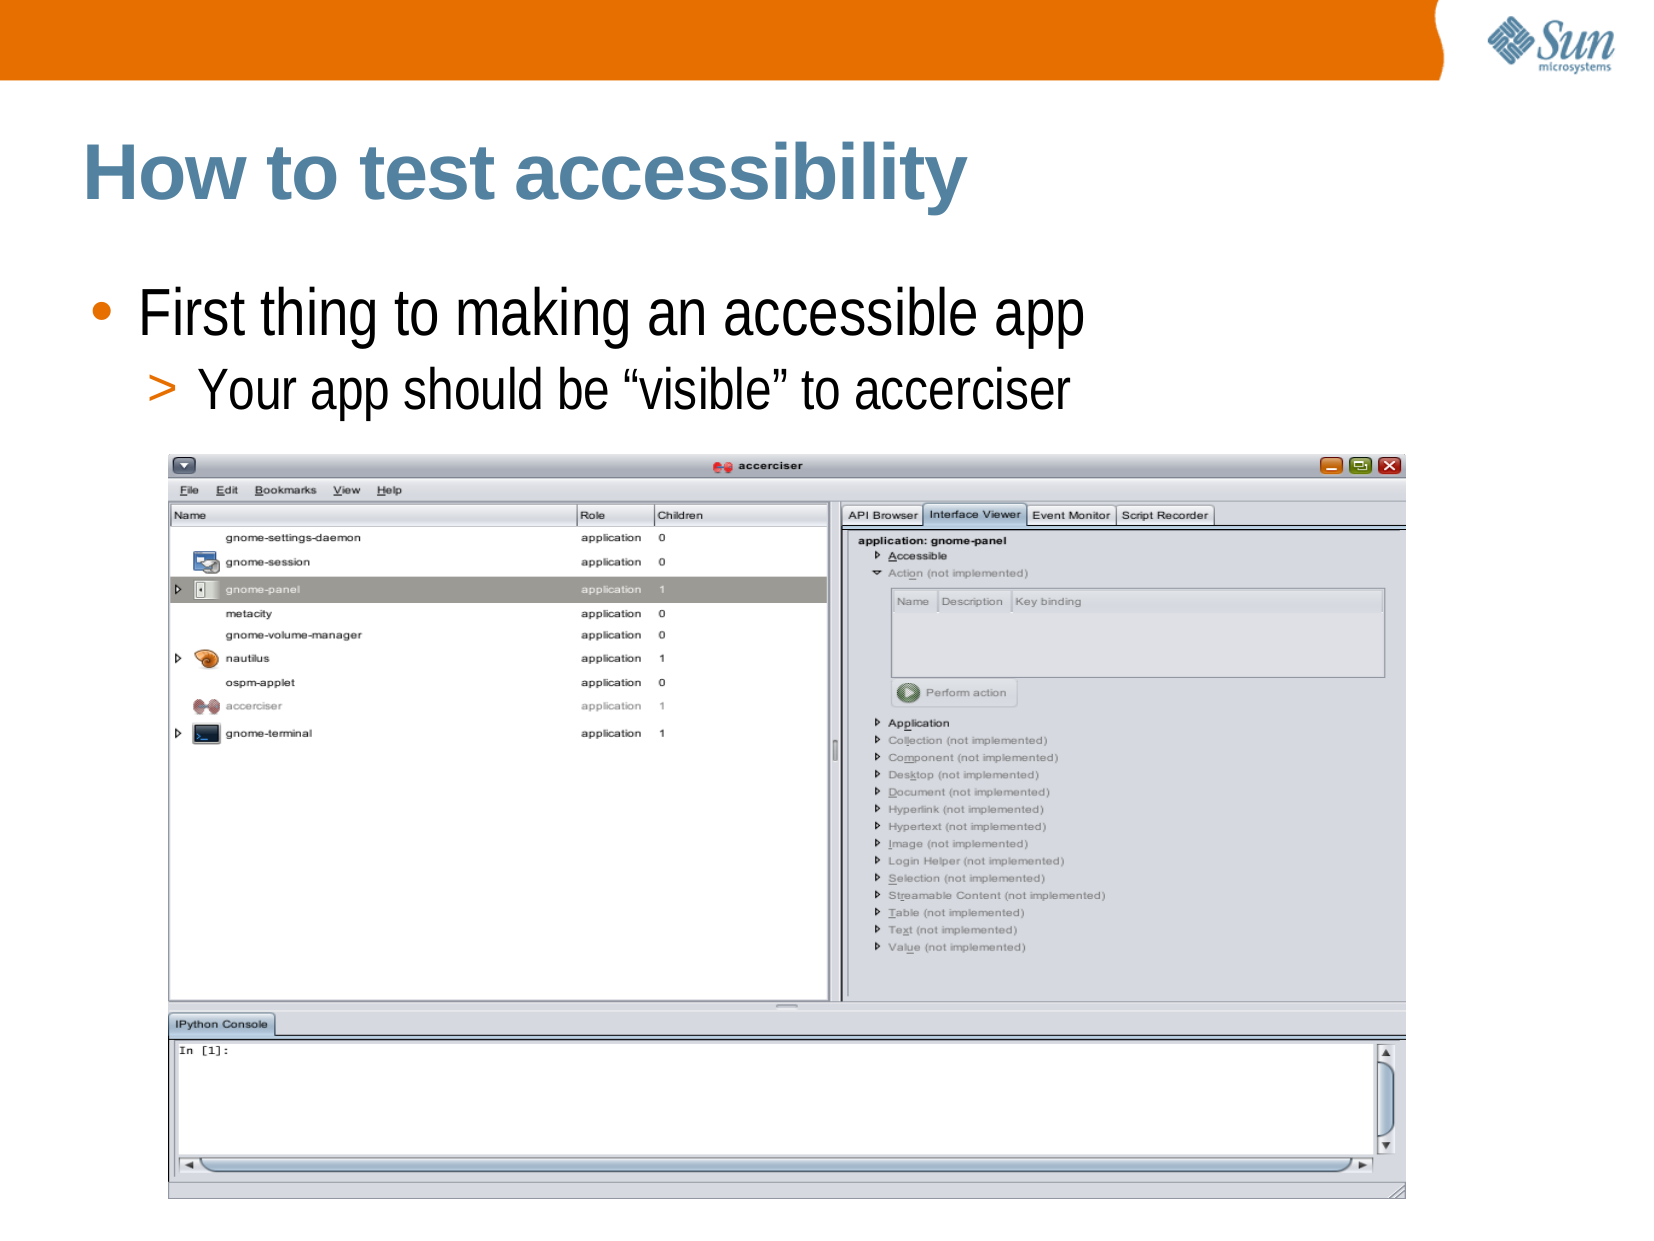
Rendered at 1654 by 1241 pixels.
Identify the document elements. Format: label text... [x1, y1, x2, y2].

title How to test accessibility [82, 135, 1585, 251]
picture [0, 0, 1654, 83]
list First thing to making an accessible app Your app should be “visible” to accerciser [71, 283, 1545, 1121]
picture [168, 454, 1406, 1199]
